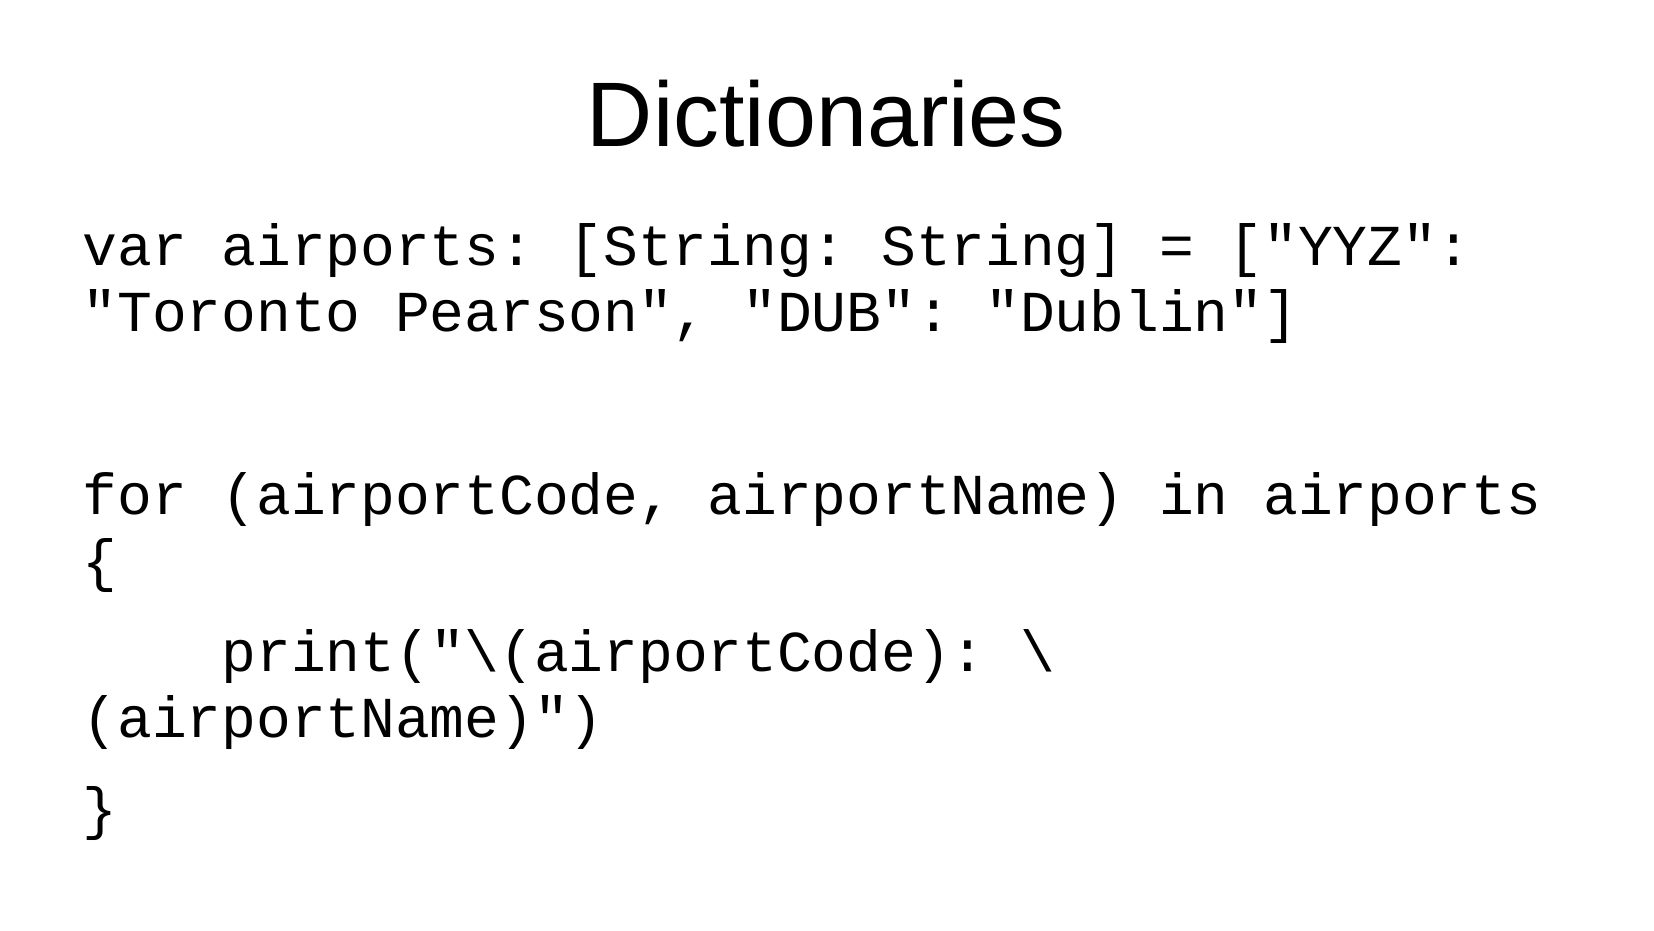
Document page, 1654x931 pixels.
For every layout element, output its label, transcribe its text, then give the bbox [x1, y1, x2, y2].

list var airports: [String: String] = ["YYZ": "Toronto Pearson", "DUB": "Dublin"] for (airportCode, airportName) in airports { print("\(airportCode): \(airportName)") } [82, 217, 1571, 851]
title Dictionaries [82, 37, 1571, 193]
